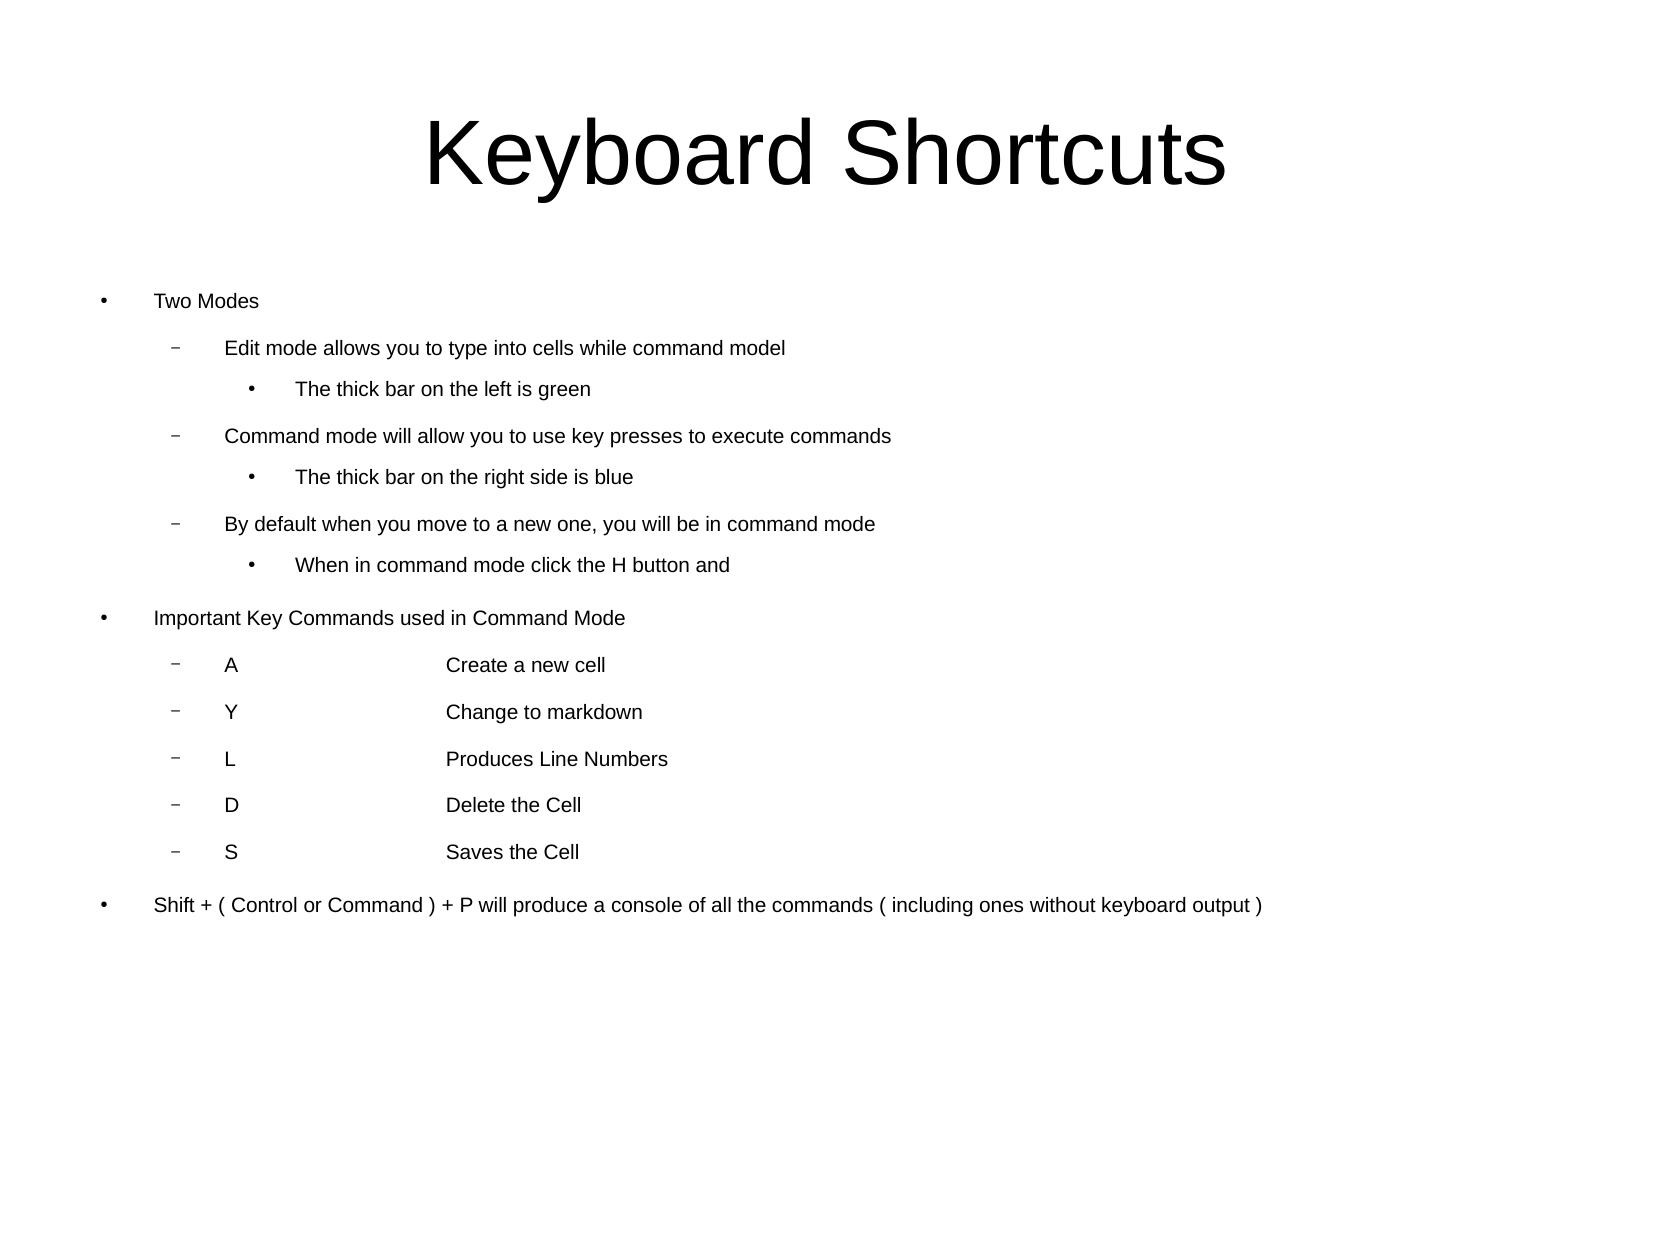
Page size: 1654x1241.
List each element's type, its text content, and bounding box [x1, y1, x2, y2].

title Keyboard Shortcuts [82, 49, 1571, 257]
list Two Modes Edit mode allows you to type into cells while command model The thick bar on the left is green Command mode will allow you to use key presses to execute commands The thick bar on the right side is blue By default when you move to a new one, you will be in command mode When in command mode click the H button and Important Key Commands used in Command Mode A Create a new cell Y Change to markdown L Produces Line Numbers D Delete the Cell S Saves the Cell Shift + ( Control or Command ) + P will produce a console of all the commands ( including ones without keyboard output ) [82, 290, 1571, 1229]
